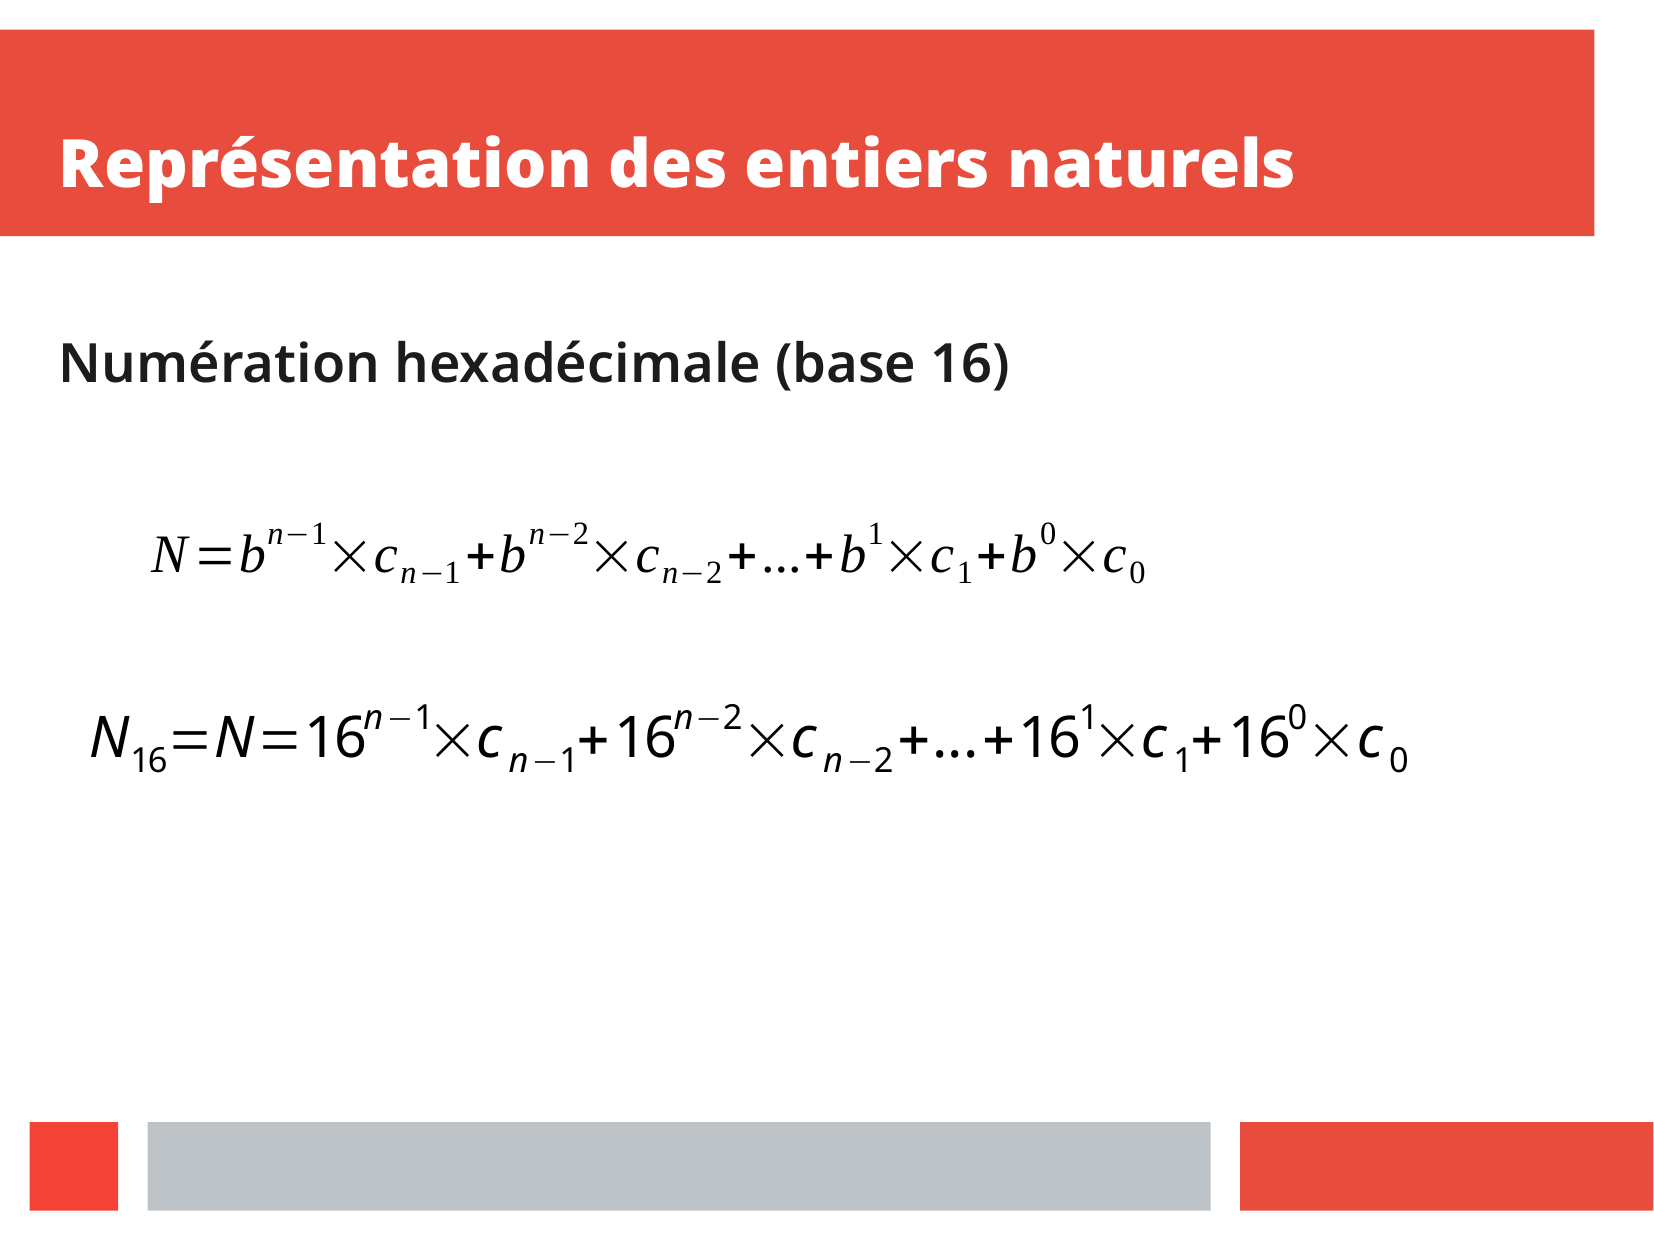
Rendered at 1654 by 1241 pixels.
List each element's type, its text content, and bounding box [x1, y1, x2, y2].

chart [141, 515, 1152, 591]
chart [82, 696, 1416, 782]
title Représentation des entiers naturels [59, 59, 1595, 207]
list Numération hexadécimale (base 16) [59, 324, 1565, 1093]
